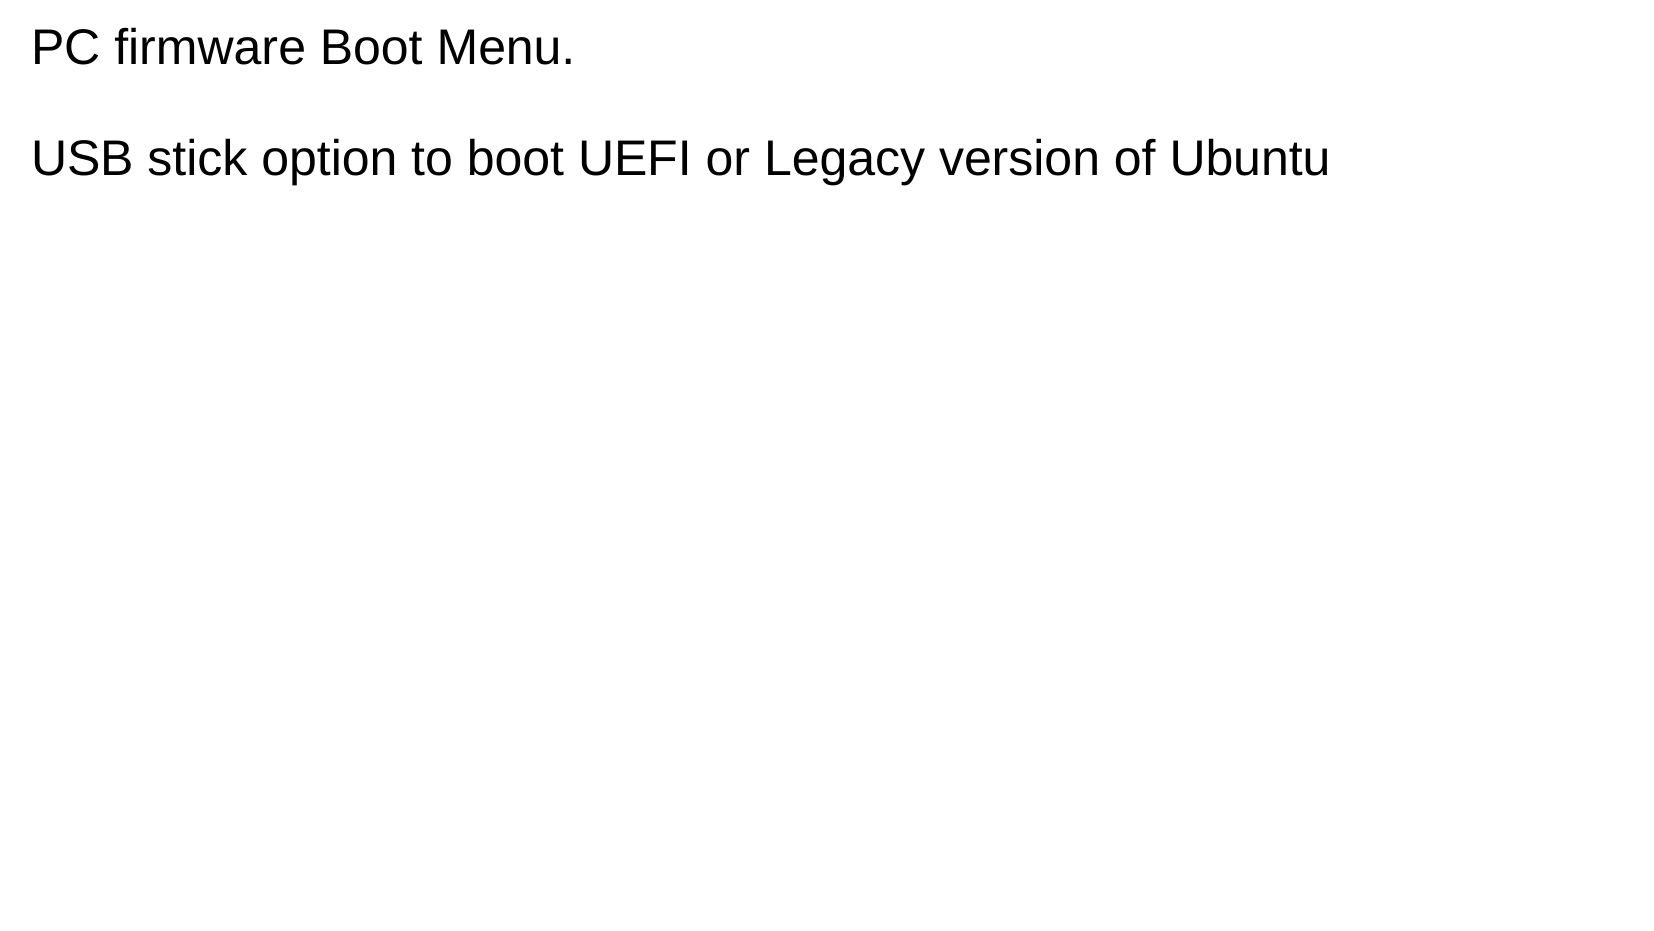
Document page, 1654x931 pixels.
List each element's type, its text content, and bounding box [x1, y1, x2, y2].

subtitle PC firmware Boot Menu. USB stick option to boot UEFI or Legacy version of Ubuntu [31, 18, 1520, 354]
